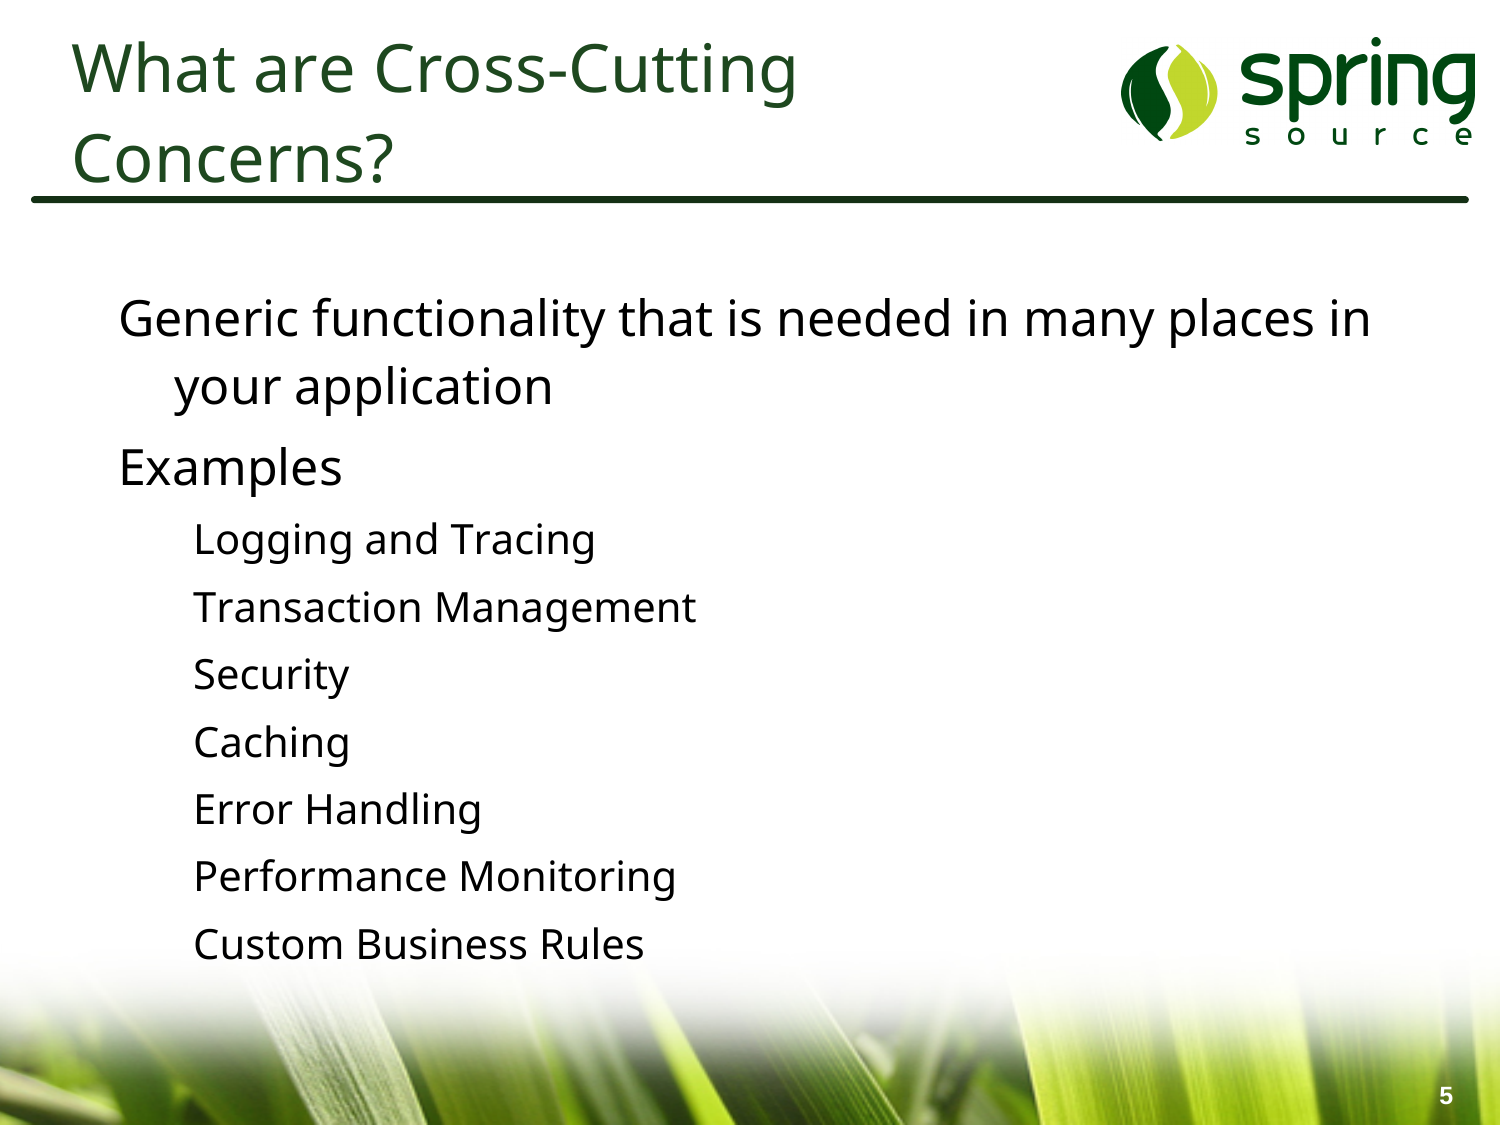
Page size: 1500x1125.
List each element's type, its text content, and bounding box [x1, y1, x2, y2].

picture [389, 944, 401, 956]
picture [0, 944, 1500, 1125]
picture [1121, 37, 1475, 145]
picture [226, 944, 238, 956]
picture [286, 944, 299, 956]
picture [363, 945, 376, 956]
title What are Cross-Cutting Concerns? [56, 13, 1089, 191]
picture [571, 944, 583, 956]
list Generic functionality that is needed in many places in your application Examples Logging and Tracing Transaction Management Security Caching Error Handling Performance Monitoring Custom Business Rules [103, 275, 1394, 938]
